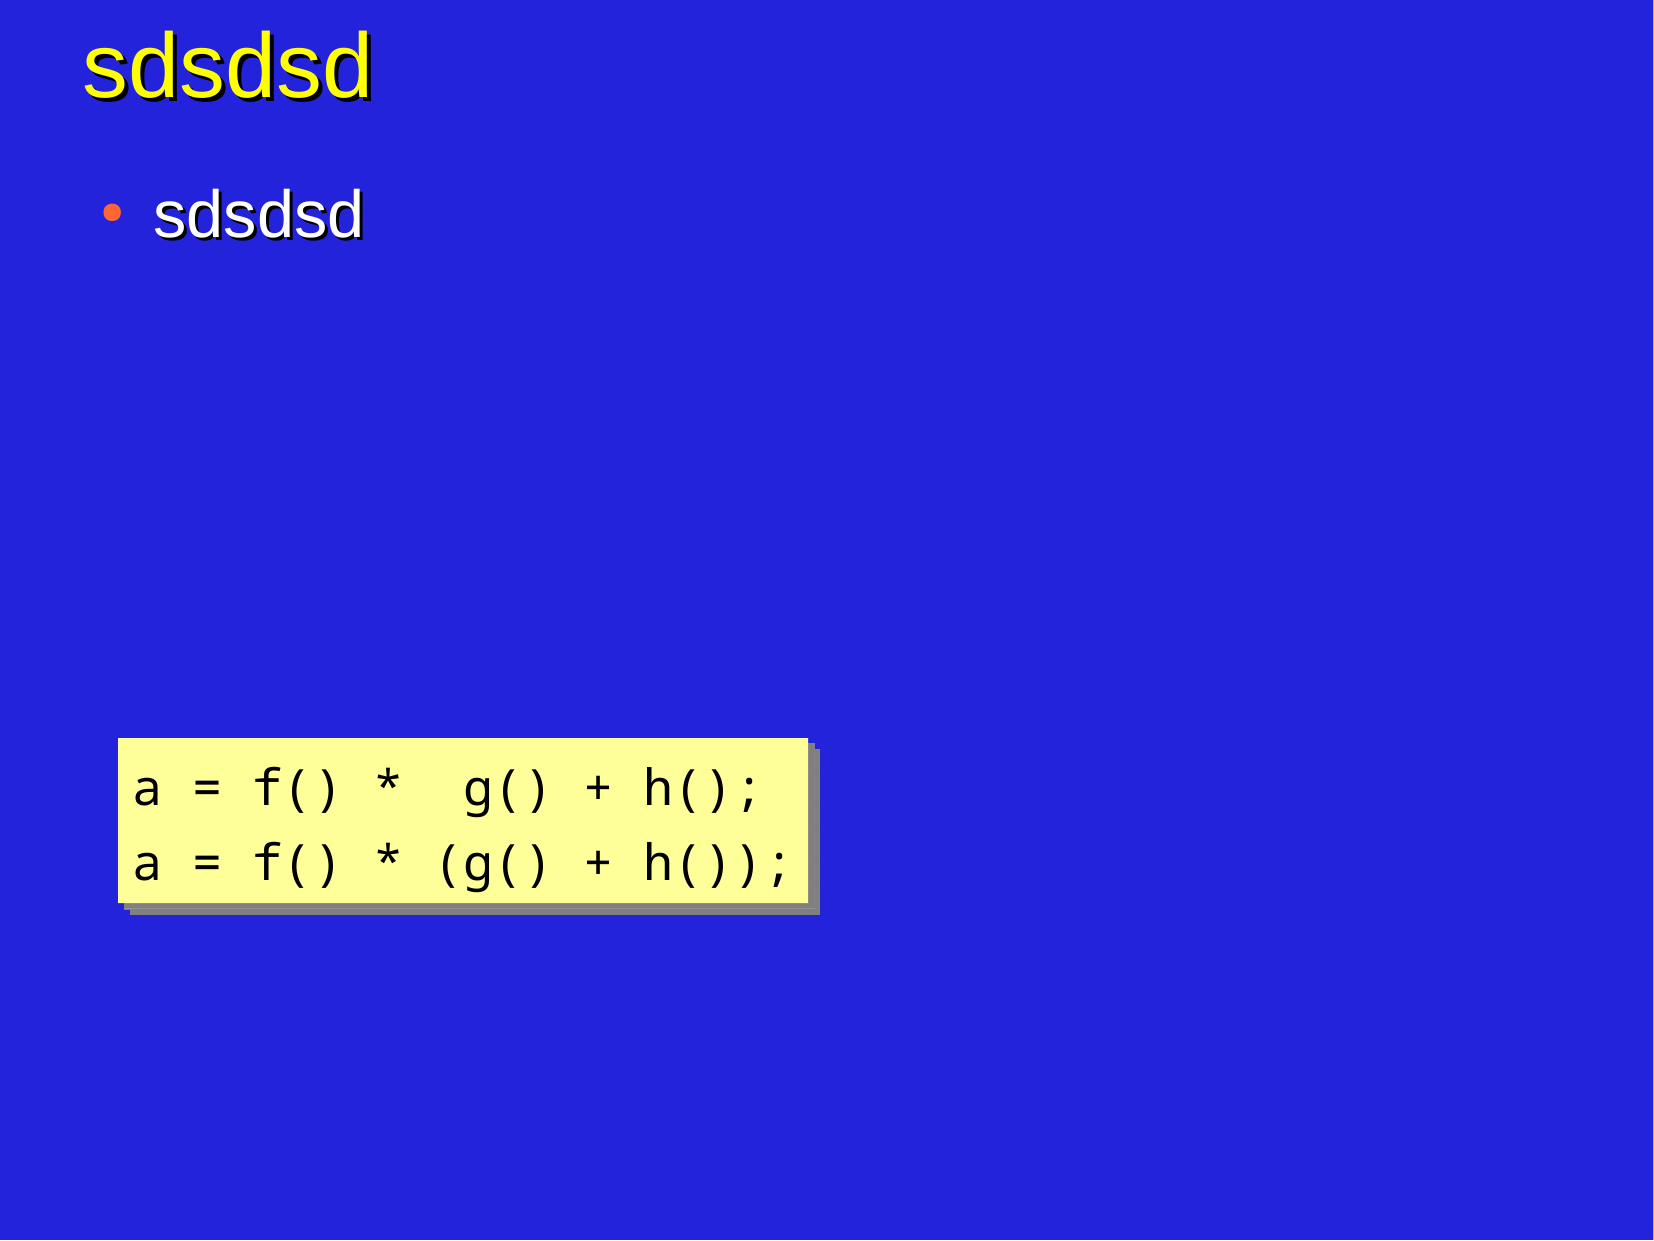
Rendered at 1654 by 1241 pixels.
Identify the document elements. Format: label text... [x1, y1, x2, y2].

list sdsdsd [82, 177, 1571, 1182]
text_box a = f() * g() + h(); a = f() * (g() + h()); [118, 738, 809, 904]
title sdsdsd [82, 2, 1571, 130]
